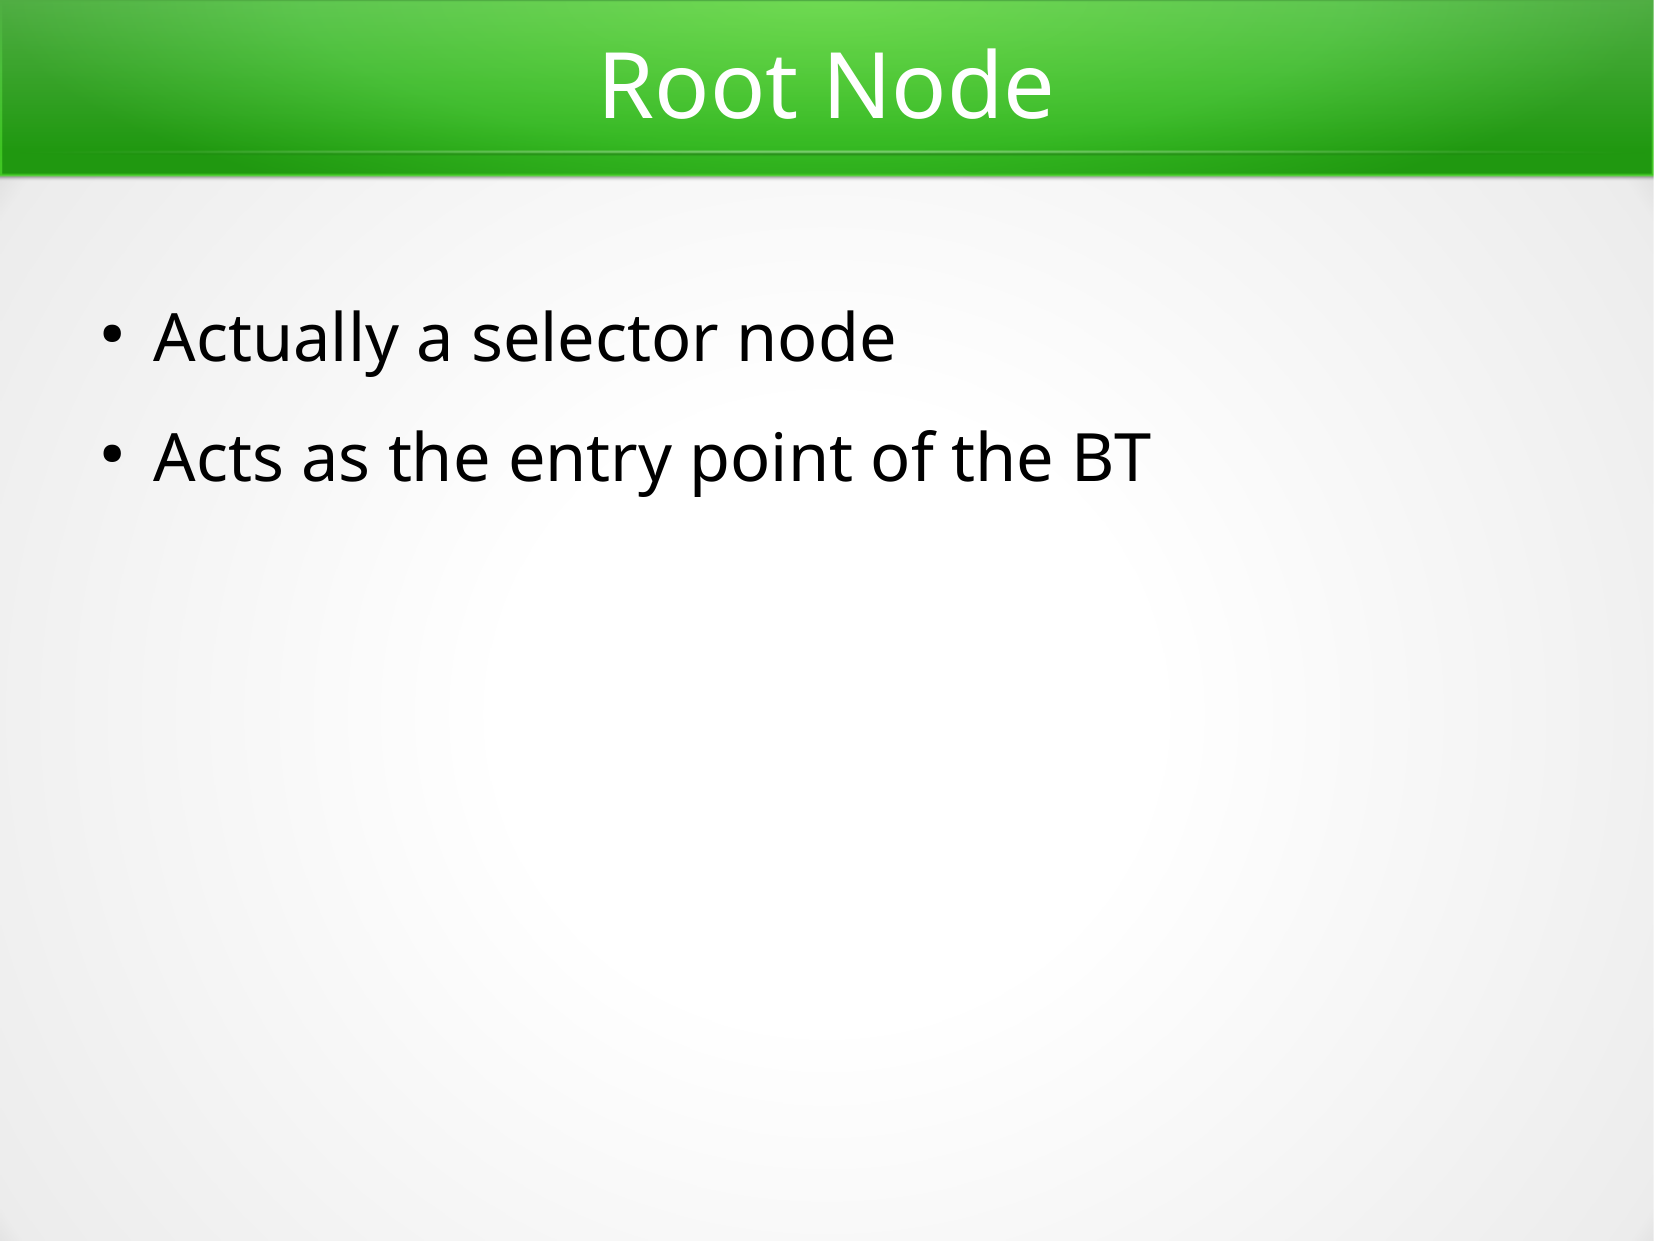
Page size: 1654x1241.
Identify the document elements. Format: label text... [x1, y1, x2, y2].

picture [0, 0, 1654, 1241]
title Root Node [82, 11, 1571, 154]
list Actually a selector node Acts as the entry point of the BT [82, 290, 1571, 1010]
